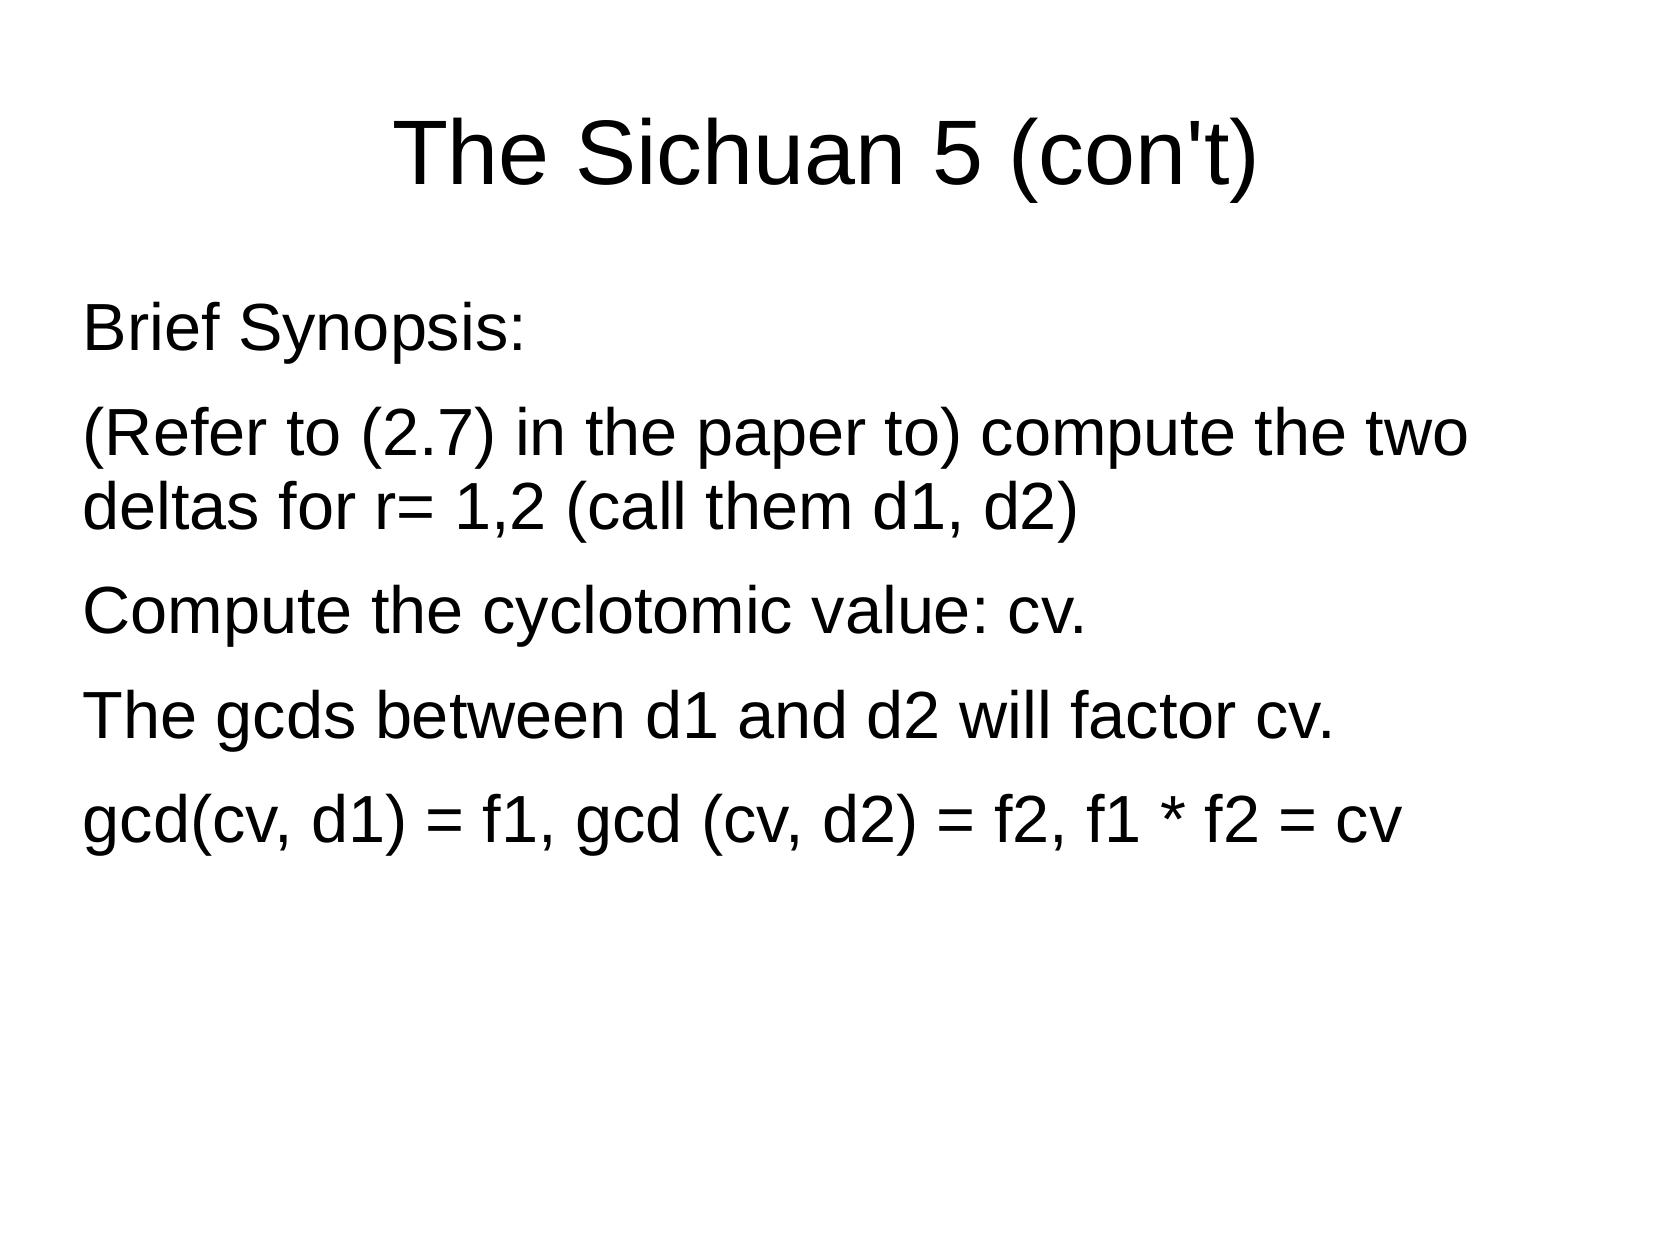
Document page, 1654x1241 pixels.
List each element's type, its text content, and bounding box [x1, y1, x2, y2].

list Brief Synopsis: (Refer to (2.7) in the paper to) compute the two deltas for r= 1,2 (call them d1, d2) Compute the cyclotomic value: cv. The gcds between d1 and d2 will factor cv. gcd(cv, d1) = f1, gcd (cv, d2) = f2, f1 * f2 = cv [82, 290, 1571, 1010]
title The Sichuan 5 (con't) [82, 49, 1571, 257]
